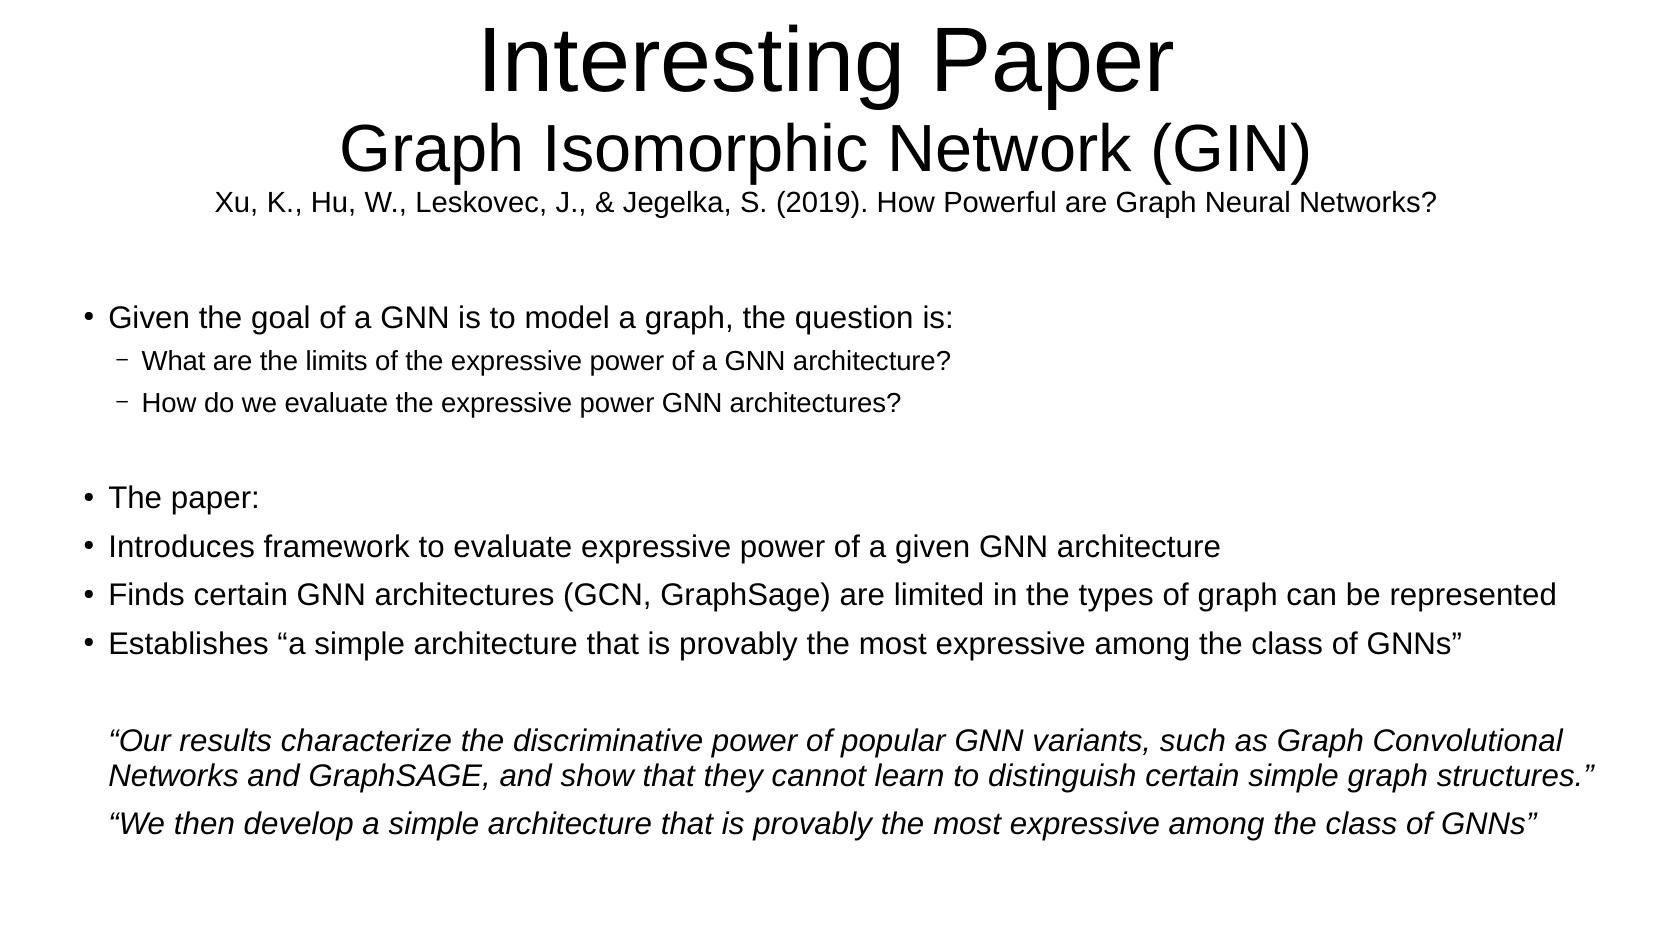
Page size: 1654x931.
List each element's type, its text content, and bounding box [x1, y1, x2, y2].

title Interesting Paper Graph Isomorphic Network (GIN) Xu, K., Hu, W., Leskovec, J., & Jegelka, S. (2019). How Powerful are Graph Neural Networks? [82, 9, 1571, 219]
list Given the goal of a GNN is to model a graph, the question is: What are the limits of the expressive power of a GNN architecture? How do we evaluate the expressive power GNN architectures? The paper: Introduces framework to evaluate expressive power of a given GNN architecture Finds certain GNN architectures (GCN, GraphSage) are limited in the types of graph can be represented Establishes “a simple architecture that is provably the most expressive among the class of GNNs” “Our results characterize the discriminative power of popular GNN variants, such as Graph Convolutional Networks and GraphSAGE, and show that they cannot learn to distinguish certain simple graph structures.” “We then develop a simple architecture that is provably the most expressive among the class of GNNs” [75, 300, 1613, 901]
